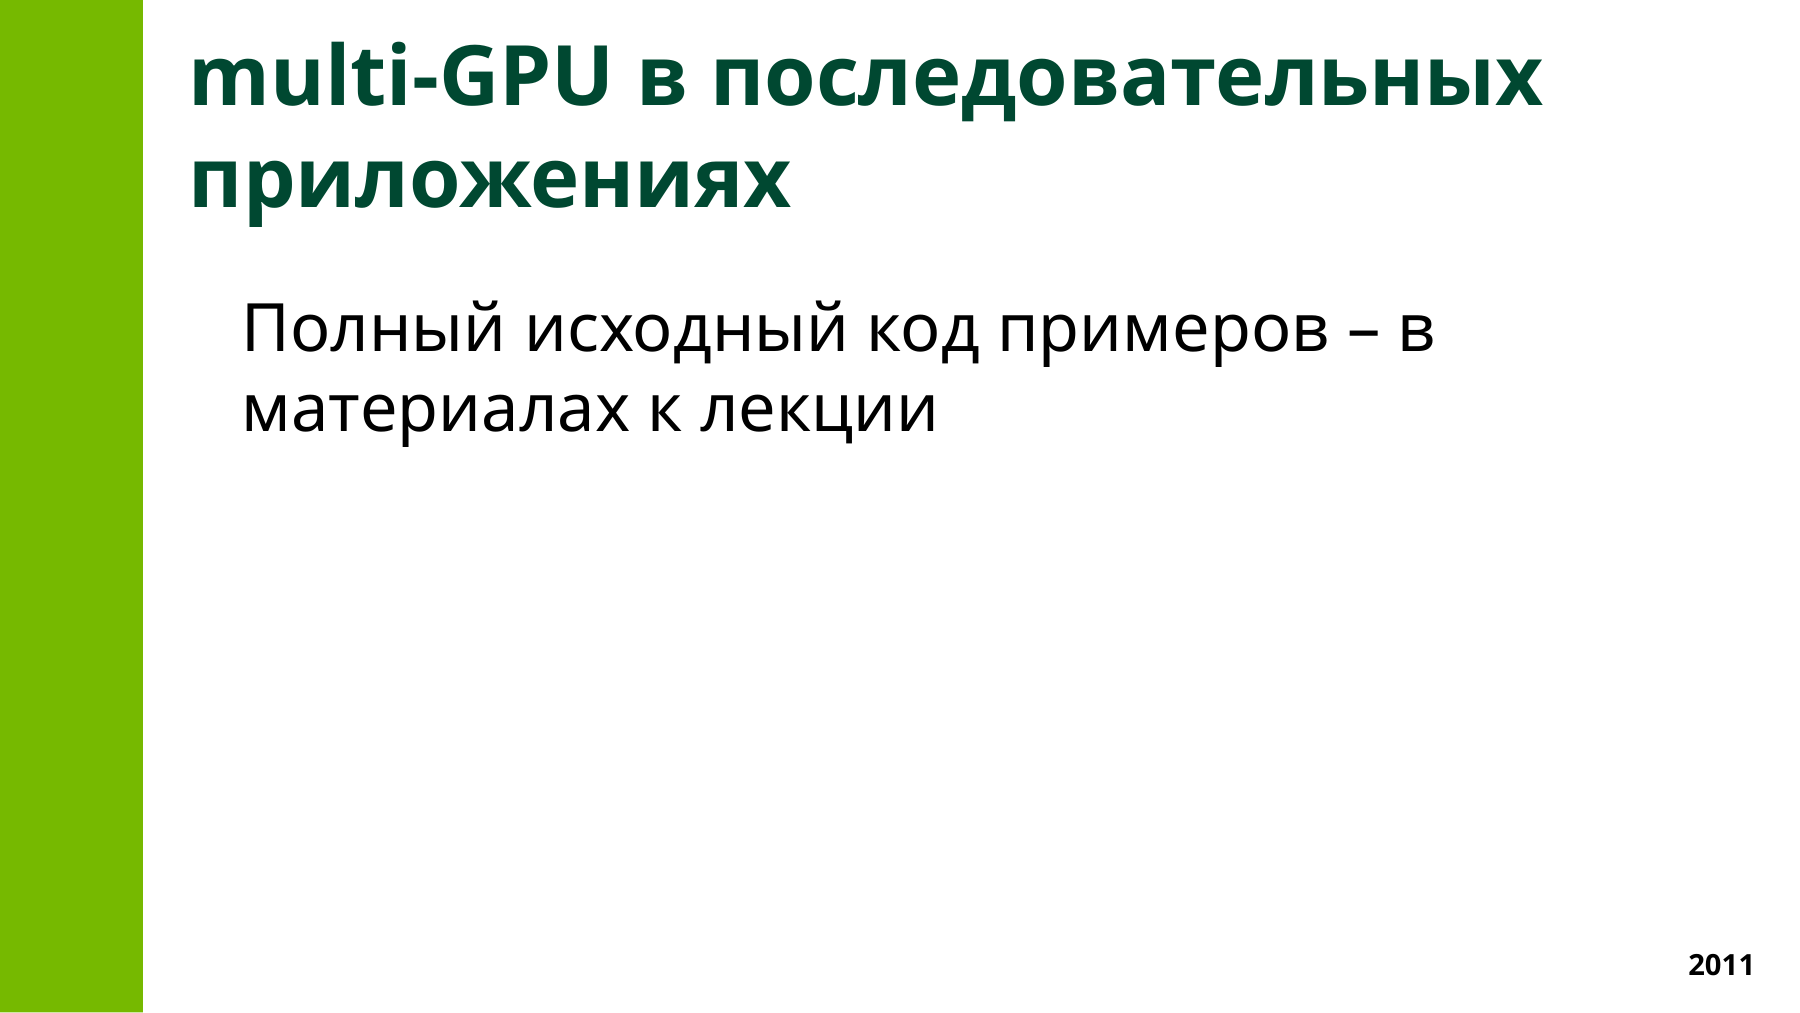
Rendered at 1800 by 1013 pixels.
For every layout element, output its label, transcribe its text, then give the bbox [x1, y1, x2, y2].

title multi-GPU в последовательных приложениях [188, 33, 1733, 218]
list Полный исходный код примеров – в материалах к лекции [188, 277, 1733, 863]
